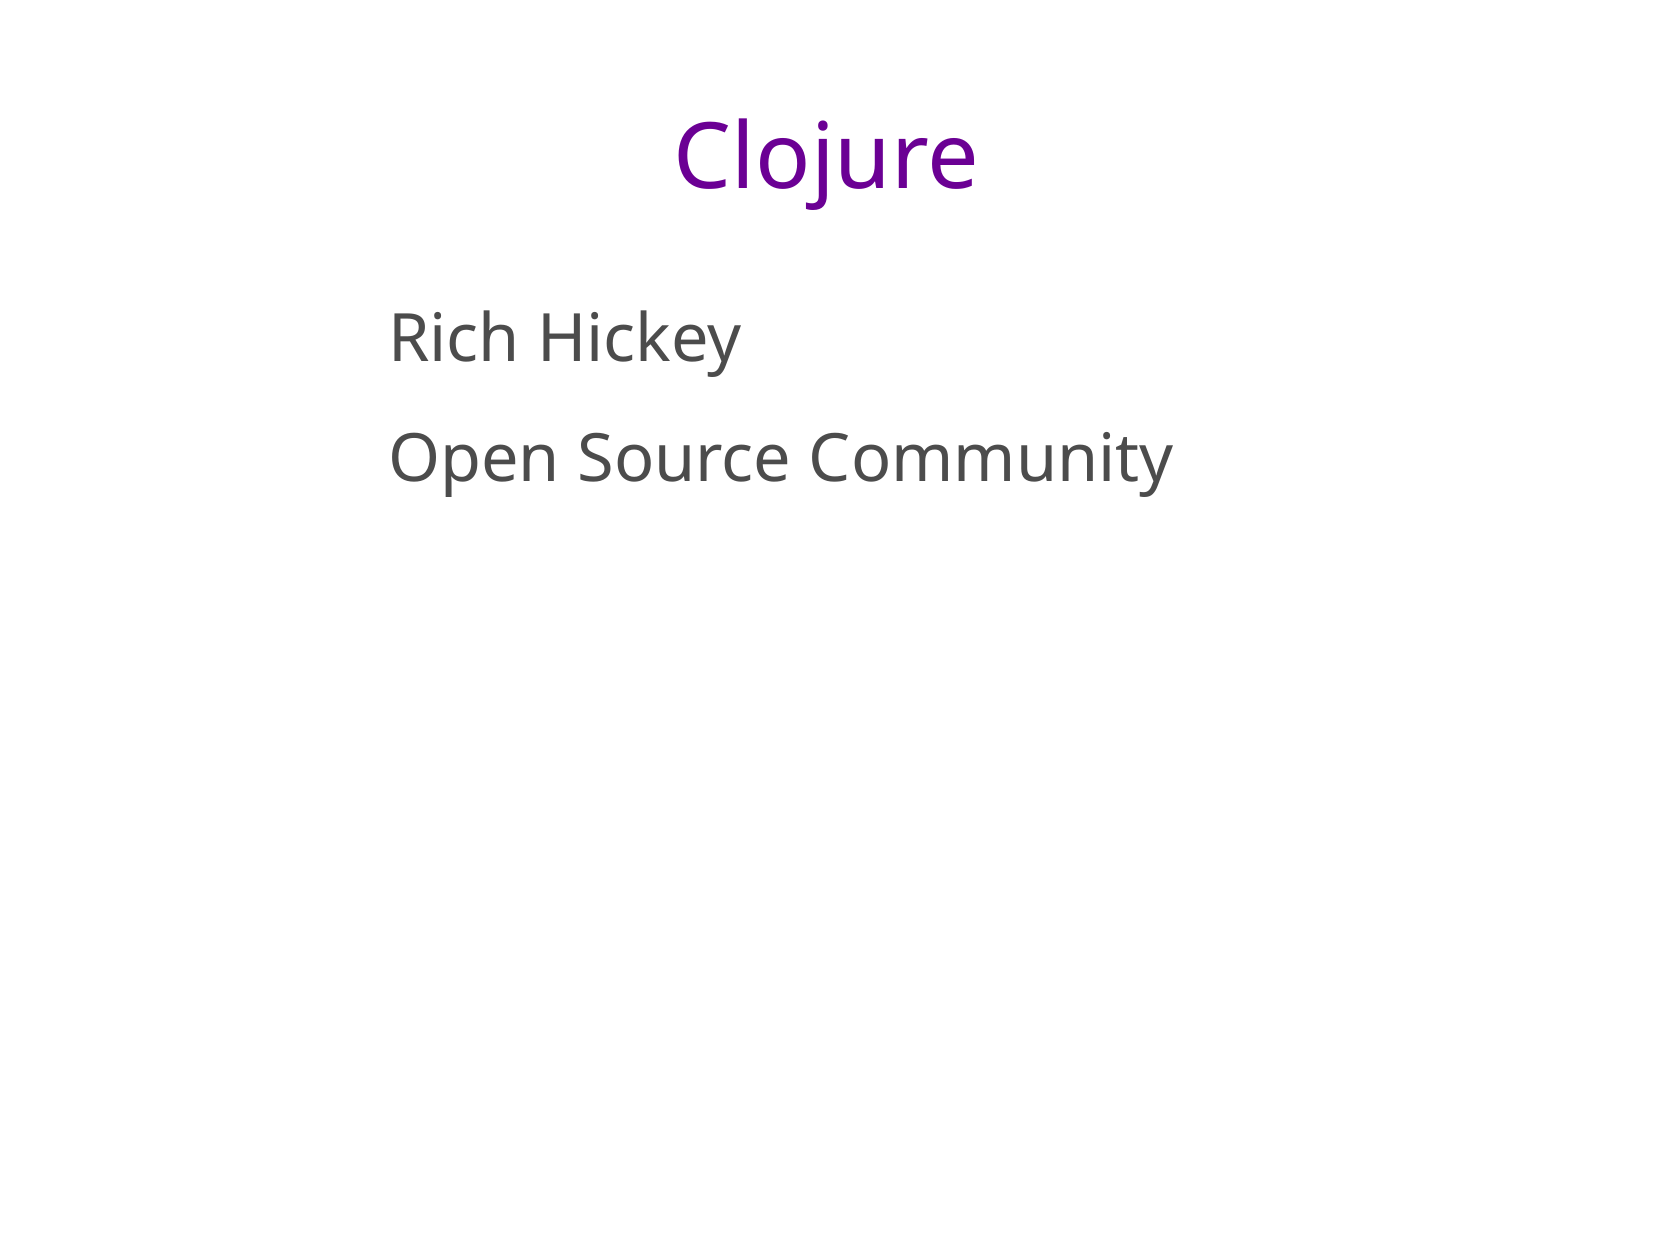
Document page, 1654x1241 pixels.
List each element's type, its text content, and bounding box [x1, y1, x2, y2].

title Clojure [82, 49, 1571, 257]
list Rich Hickey Open Source Community [317, 290, 1337, 1010]
